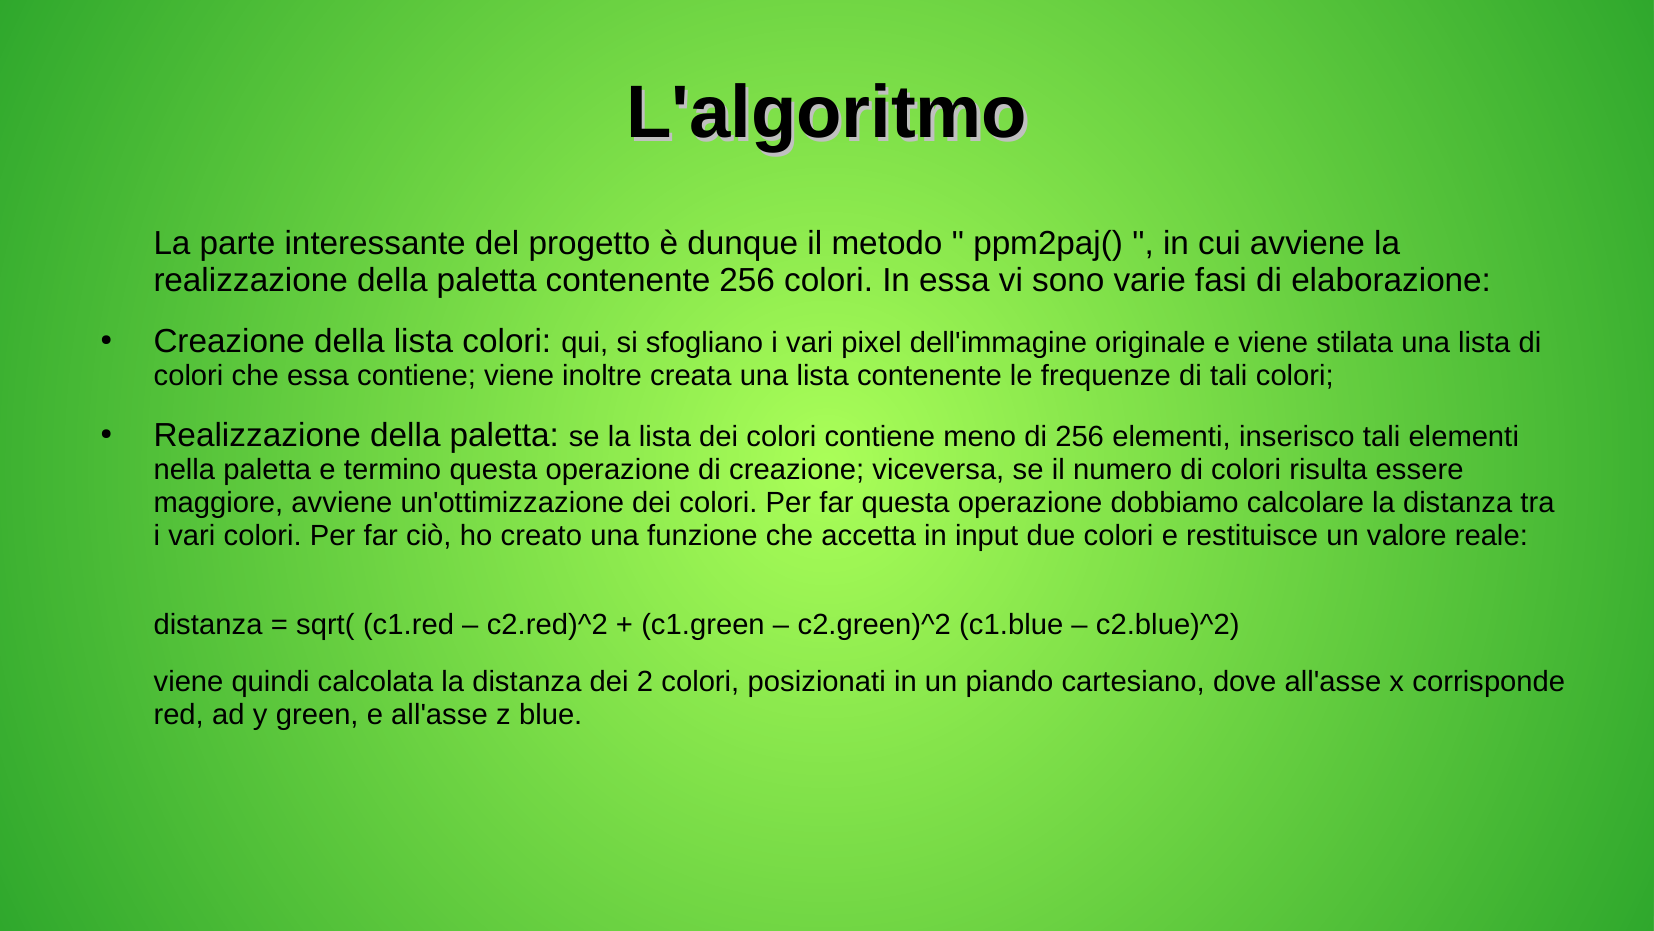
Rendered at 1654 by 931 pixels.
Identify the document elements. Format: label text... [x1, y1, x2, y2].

list La parte interessante del progetto è dunque il metodo '' ppm2paj() '', in cui avviene la realizzazione della paletta contenente 256 colori. In essa vi sono varie fasi di elaborazione: Creazione della lista colori: qui, si sfogliano i vari pixel dell'immagine originale e viene stilata una lista di colori che essa contiene; viene inoltre creata una lista contenente le frequenze di tali colori; Realizzazione della paletta: se la lista dei colori contiene meno di 256 elementi, inserisco tali elementi nella paletta e termino questa operazione di creazione; viceversa, se il numero di colori risulta essere maggiore, avviene un'ottimizzazione dei colori. Per far questa operazione dobbiamo calcolare la distanza tra i vari colori. Per far ciò, ho creato una funzione che accetta in input due colori e restituisce un valore reale: distanza = sqrt( (c1.red – c2.red)^2 + (c1.green – c2.green)^2 (c1.blue – c2.blue)^2) viene quindi calcolata la distanza dei 2 colori, posizionati in un piando cartesiano, dove all'asse x corrisponde red, ad y green, e all'asse z blue. [82, 224, 1571, 764]
title L'algoritmo [82, 35, 1571, 189]
